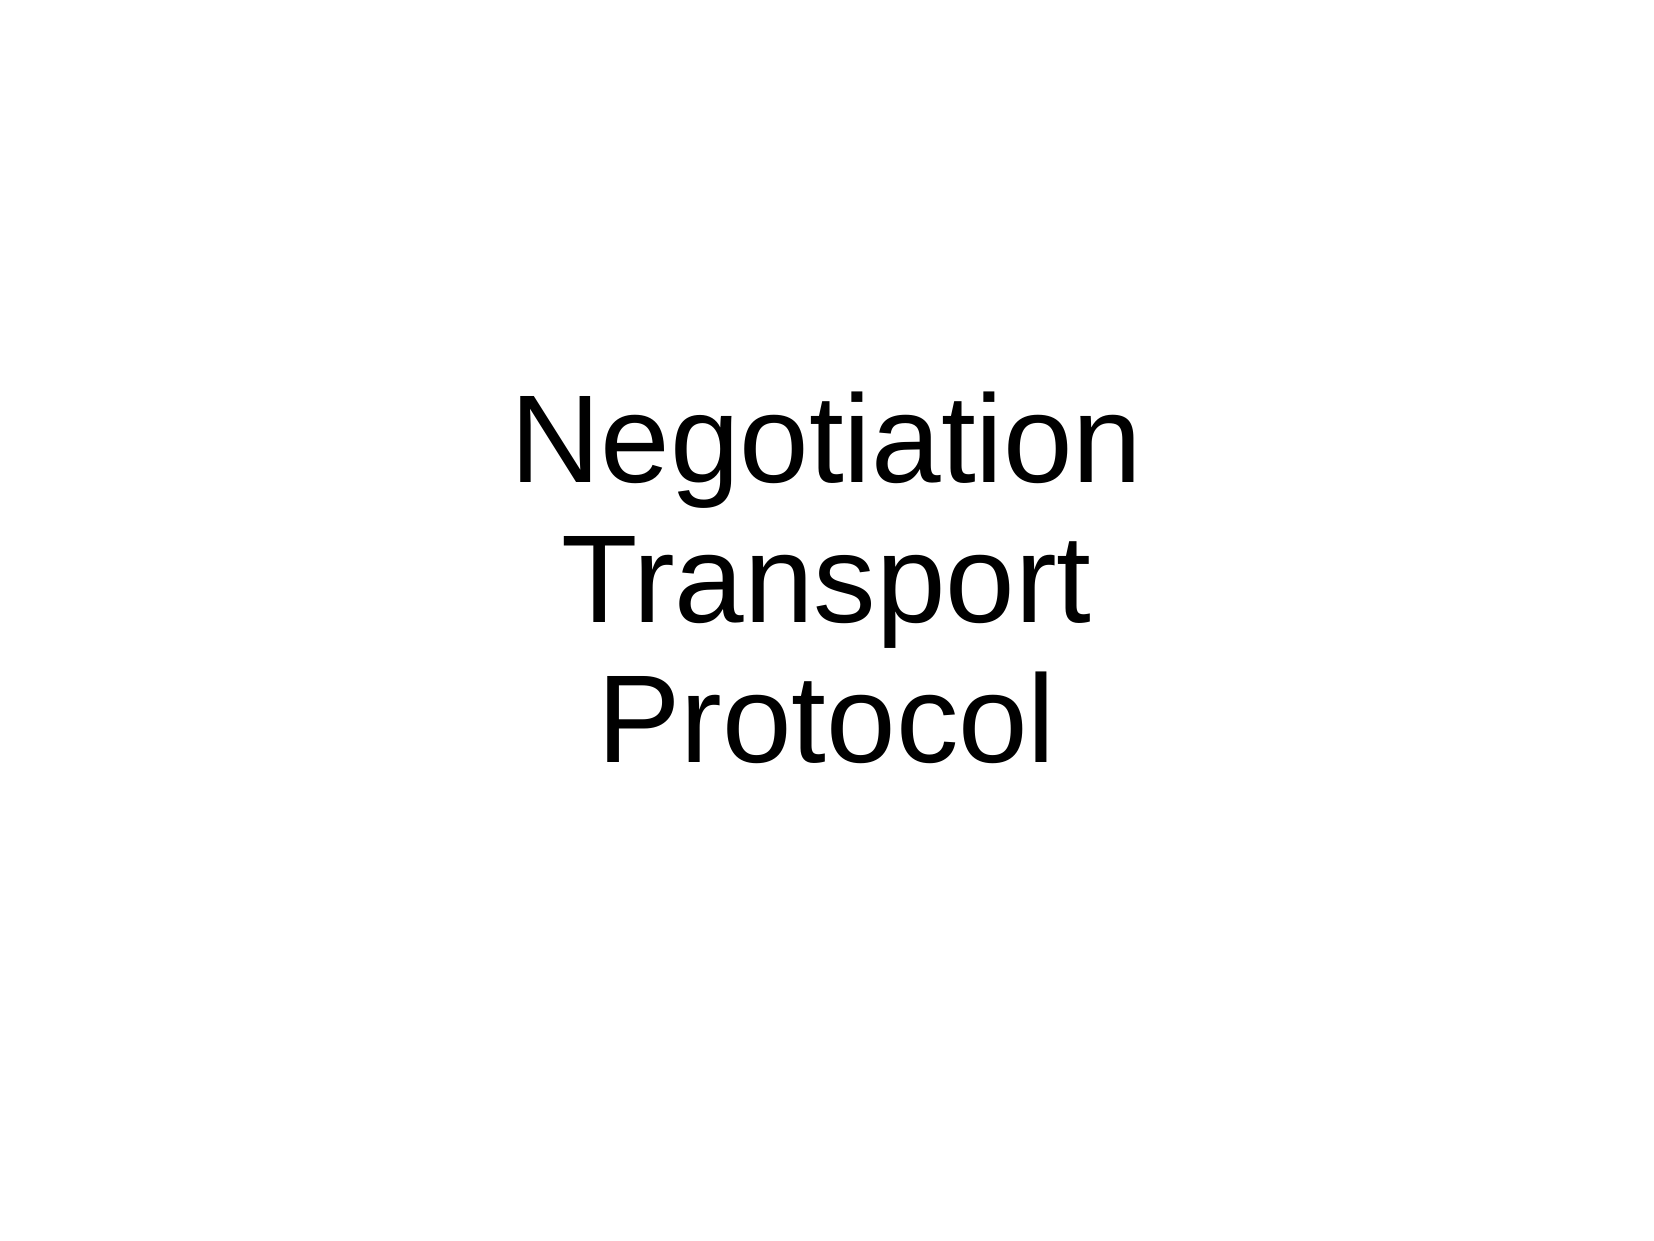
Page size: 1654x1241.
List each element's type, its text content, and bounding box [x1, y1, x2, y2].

subtitle Negotiation Transport Protocol [82, 56, 1571, 1102]
